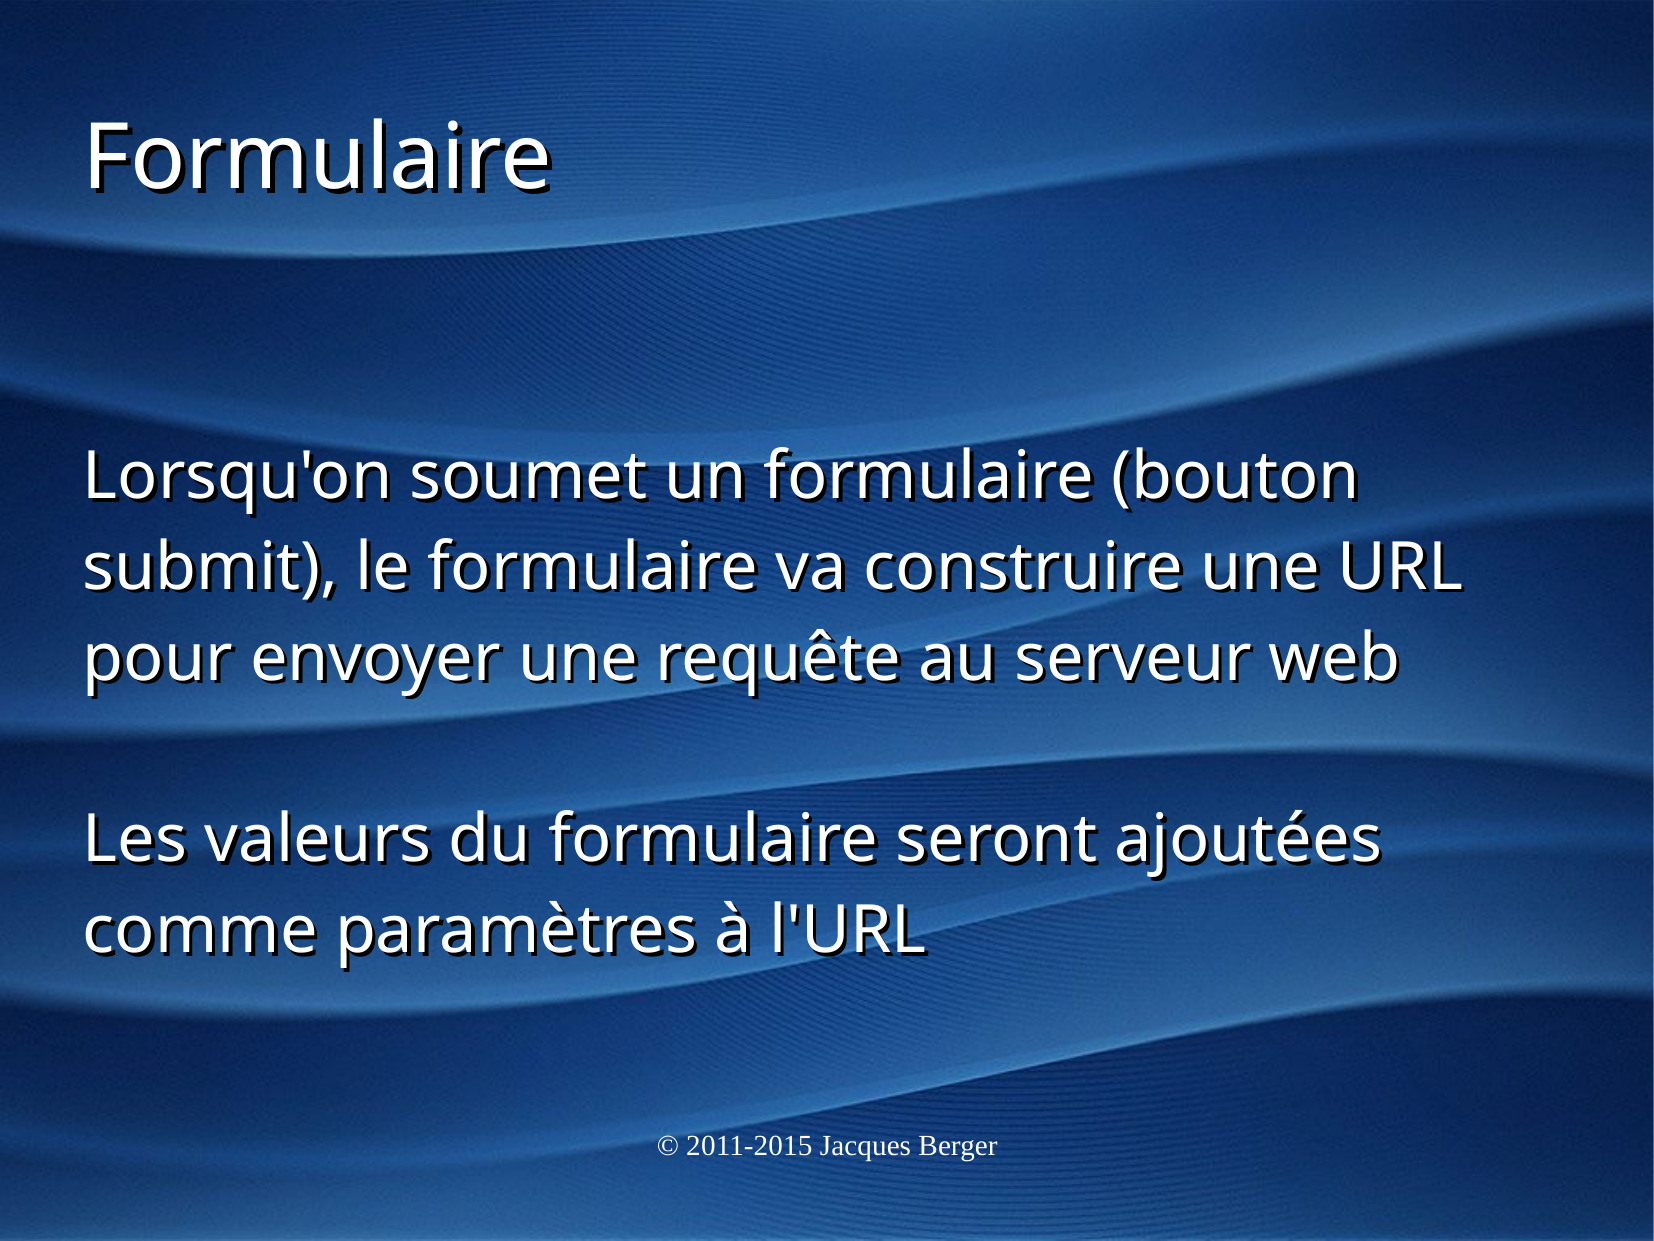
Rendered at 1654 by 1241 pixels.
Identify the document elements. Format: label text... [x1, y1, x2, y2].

subtitle Lorsqu'on soumet un formulaire (bouton submit), le formulaire va construire une URL pour envoyer une requête au serveur web Les valeurs du formulaire seront ajoutées comme paramètres à l'URL [82, 297, 1571, 1102]
picture [0, 0, 1654, 1241]
title Formulaire [82, 56, 1571, 250]
